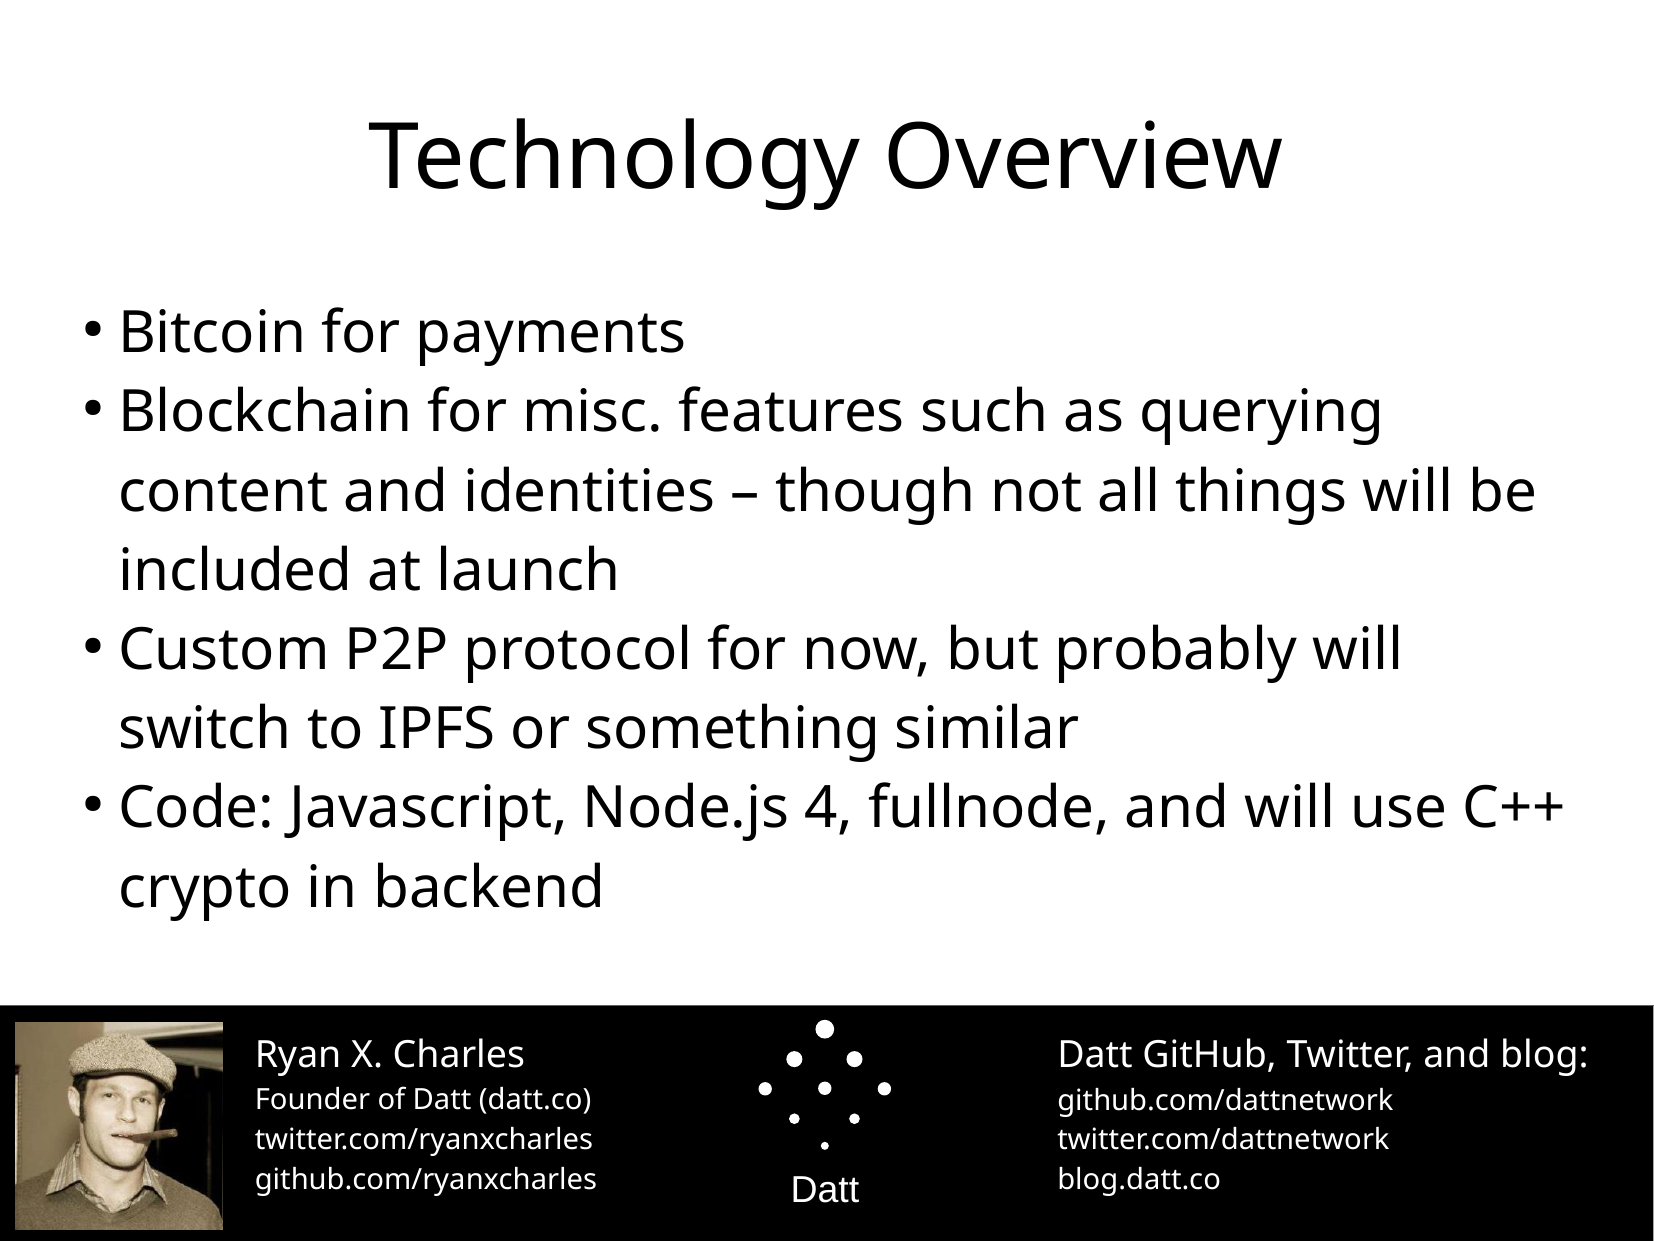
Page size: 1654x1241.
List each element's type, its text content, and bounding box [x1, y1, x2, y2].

text_box [0, 1005, 1654, 1241]
picture [757, 1017, 893, 1153]
picture [15, 1022, 223, 1231]
subtitle Bitcoin for payments Blockchain for misc. features such as querying content and identities – though not all things will be included at launch Custom P2P protocol for now, but probably will switch to IPFS or something similar Code: Javascript, Node.js 4, fullnode, and will use C++ crypto in backend [82, 290, 1571, 991]
text_box Datt GitHub, Twitter, and blog: github.com/dattnetwork twitter.com/dattnetwork blog.datt.co [1042, 1020, 1654, 1241]
text_box Ryan X. Charles Founder of Datt (datt.co) twitter.com/ryanxcharles github.com/ryanxcharles [240, 1020, 976, 1241]
text_box Datt [735, 1161, 916, 1241]
title Technology Overview [82, 49, 1571, 257]
